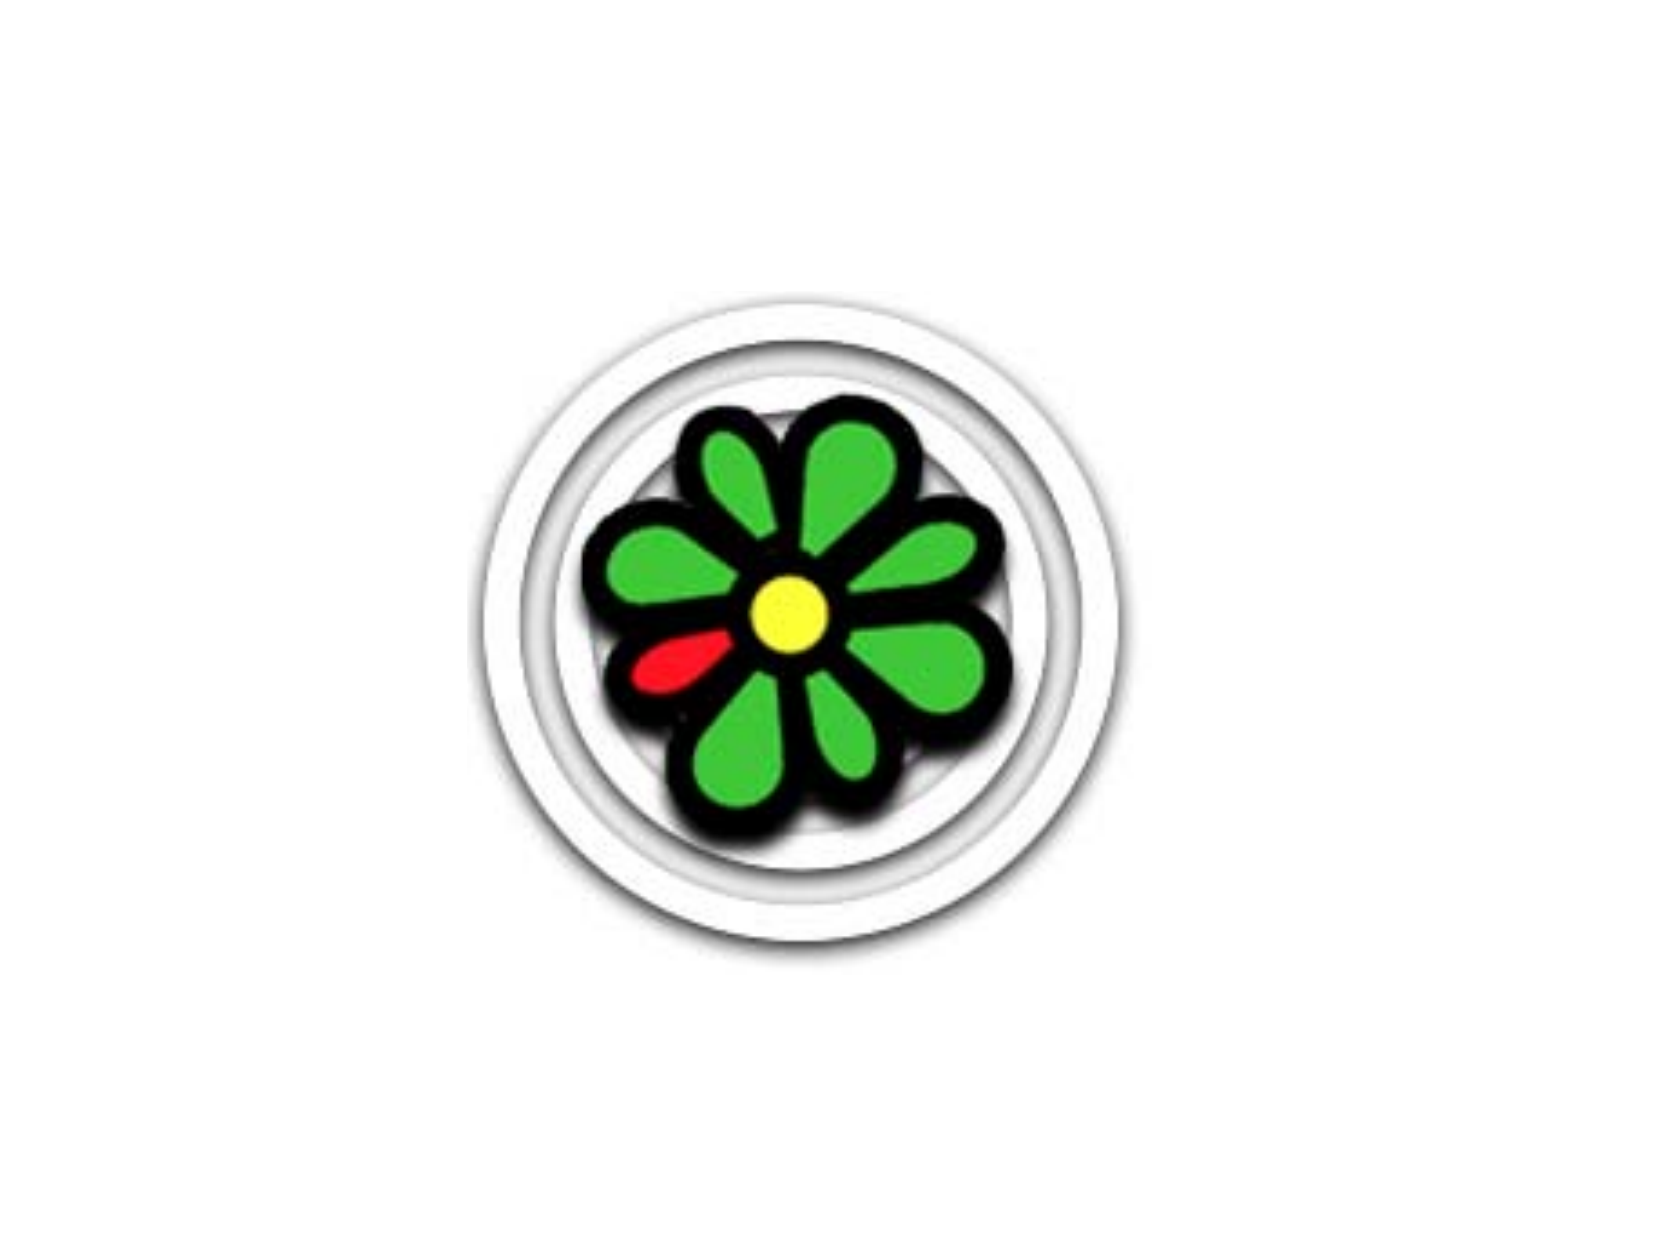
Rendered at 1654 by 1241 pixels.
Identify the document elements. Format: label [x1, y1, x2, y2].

picture [467, 291, 1152, 975]
